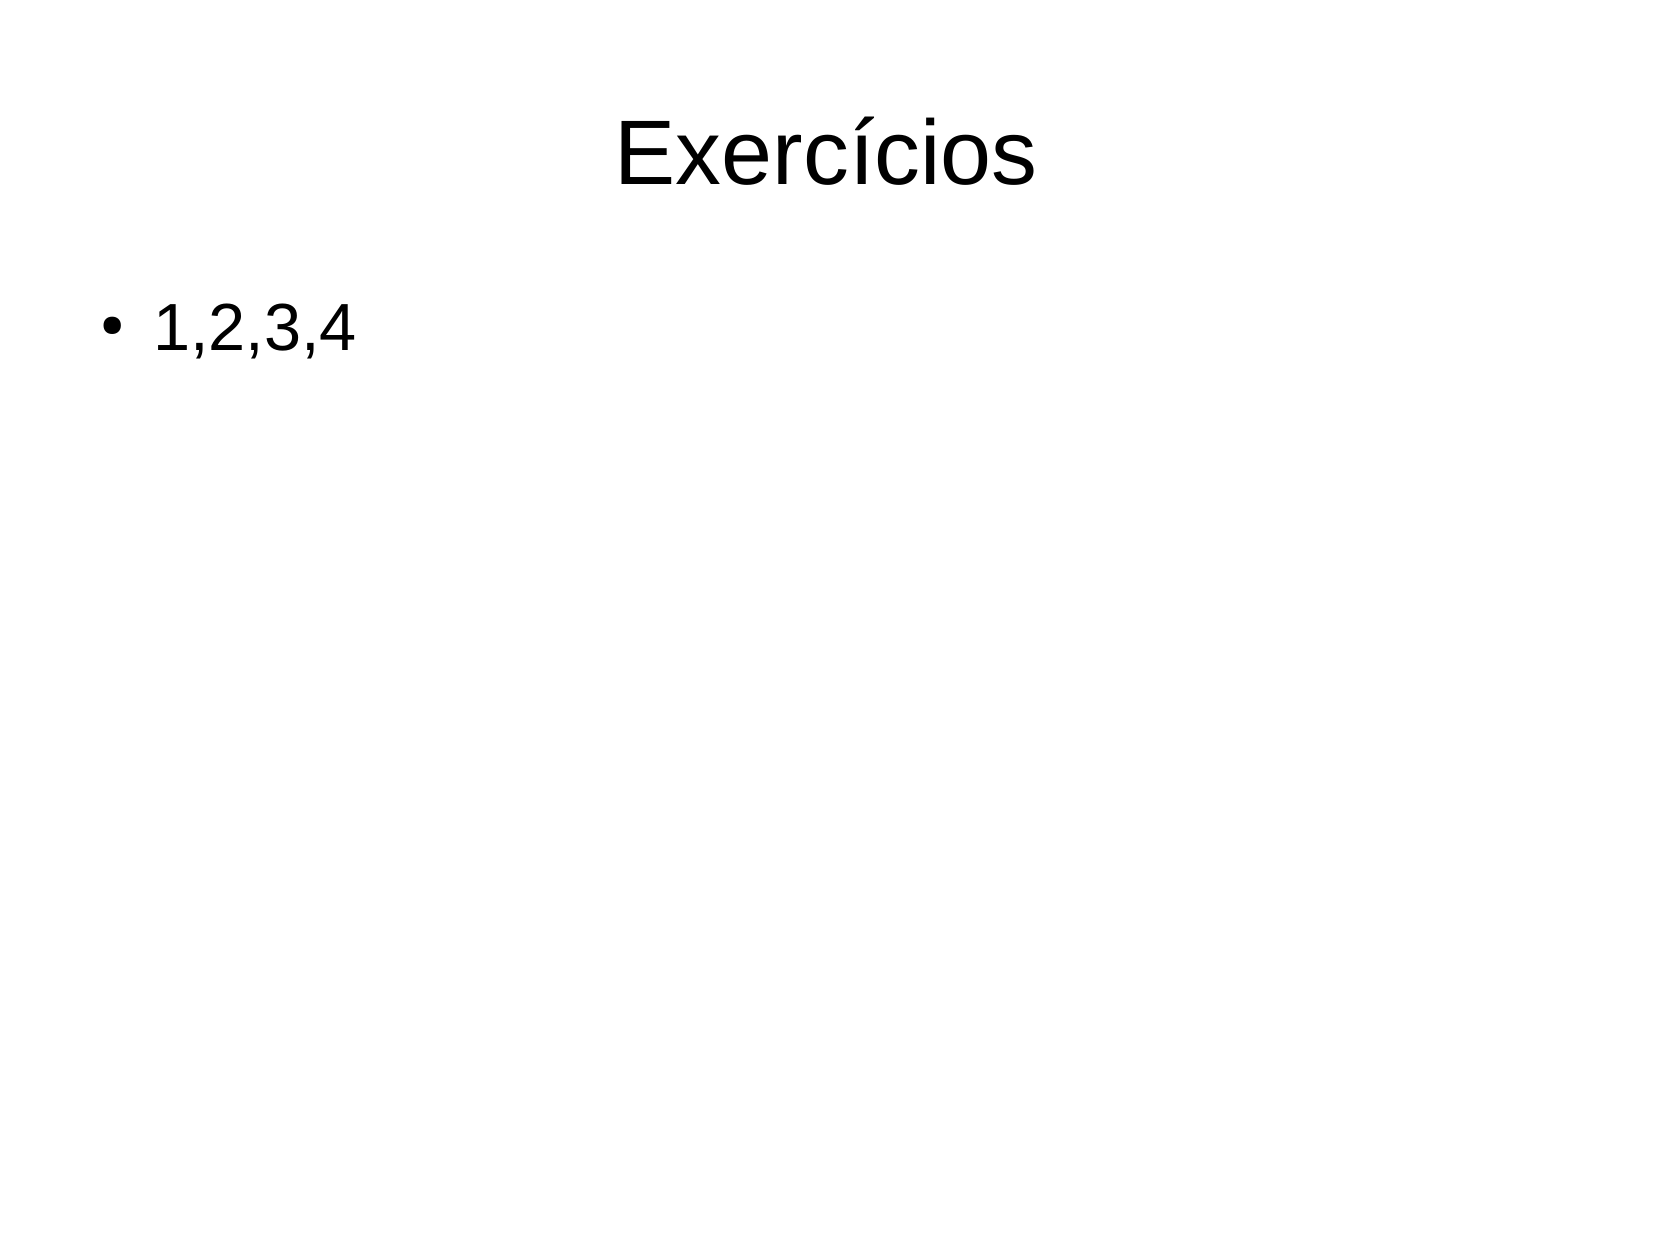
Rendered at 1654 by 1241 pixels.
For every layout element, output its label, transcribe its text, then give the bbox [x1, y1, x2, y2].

list 1,2,3,4 [82, 290, 1538, 1010]
title Exercícios [82, 49, 1571, 257]
